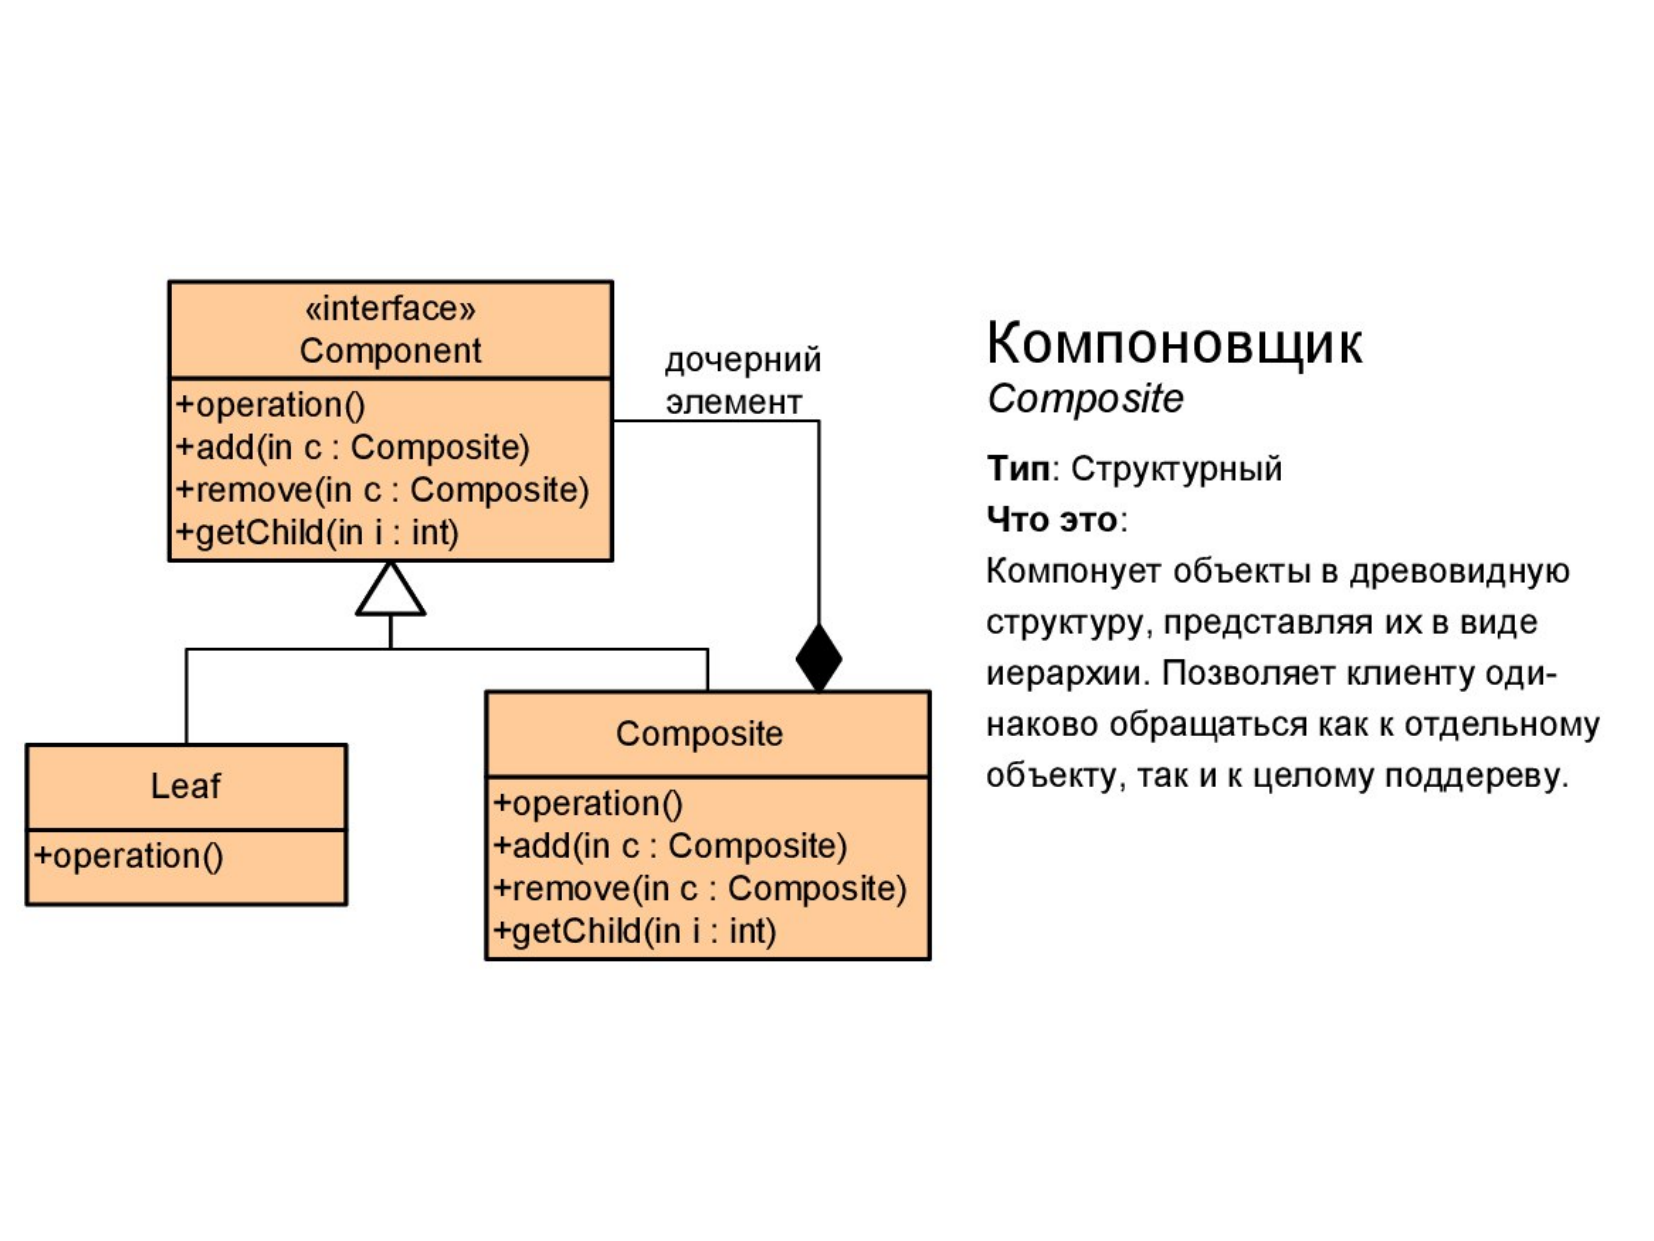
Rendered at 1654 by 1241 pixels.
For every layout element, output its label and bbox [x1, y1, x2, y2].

picture [16, 265, 1654, 970]
